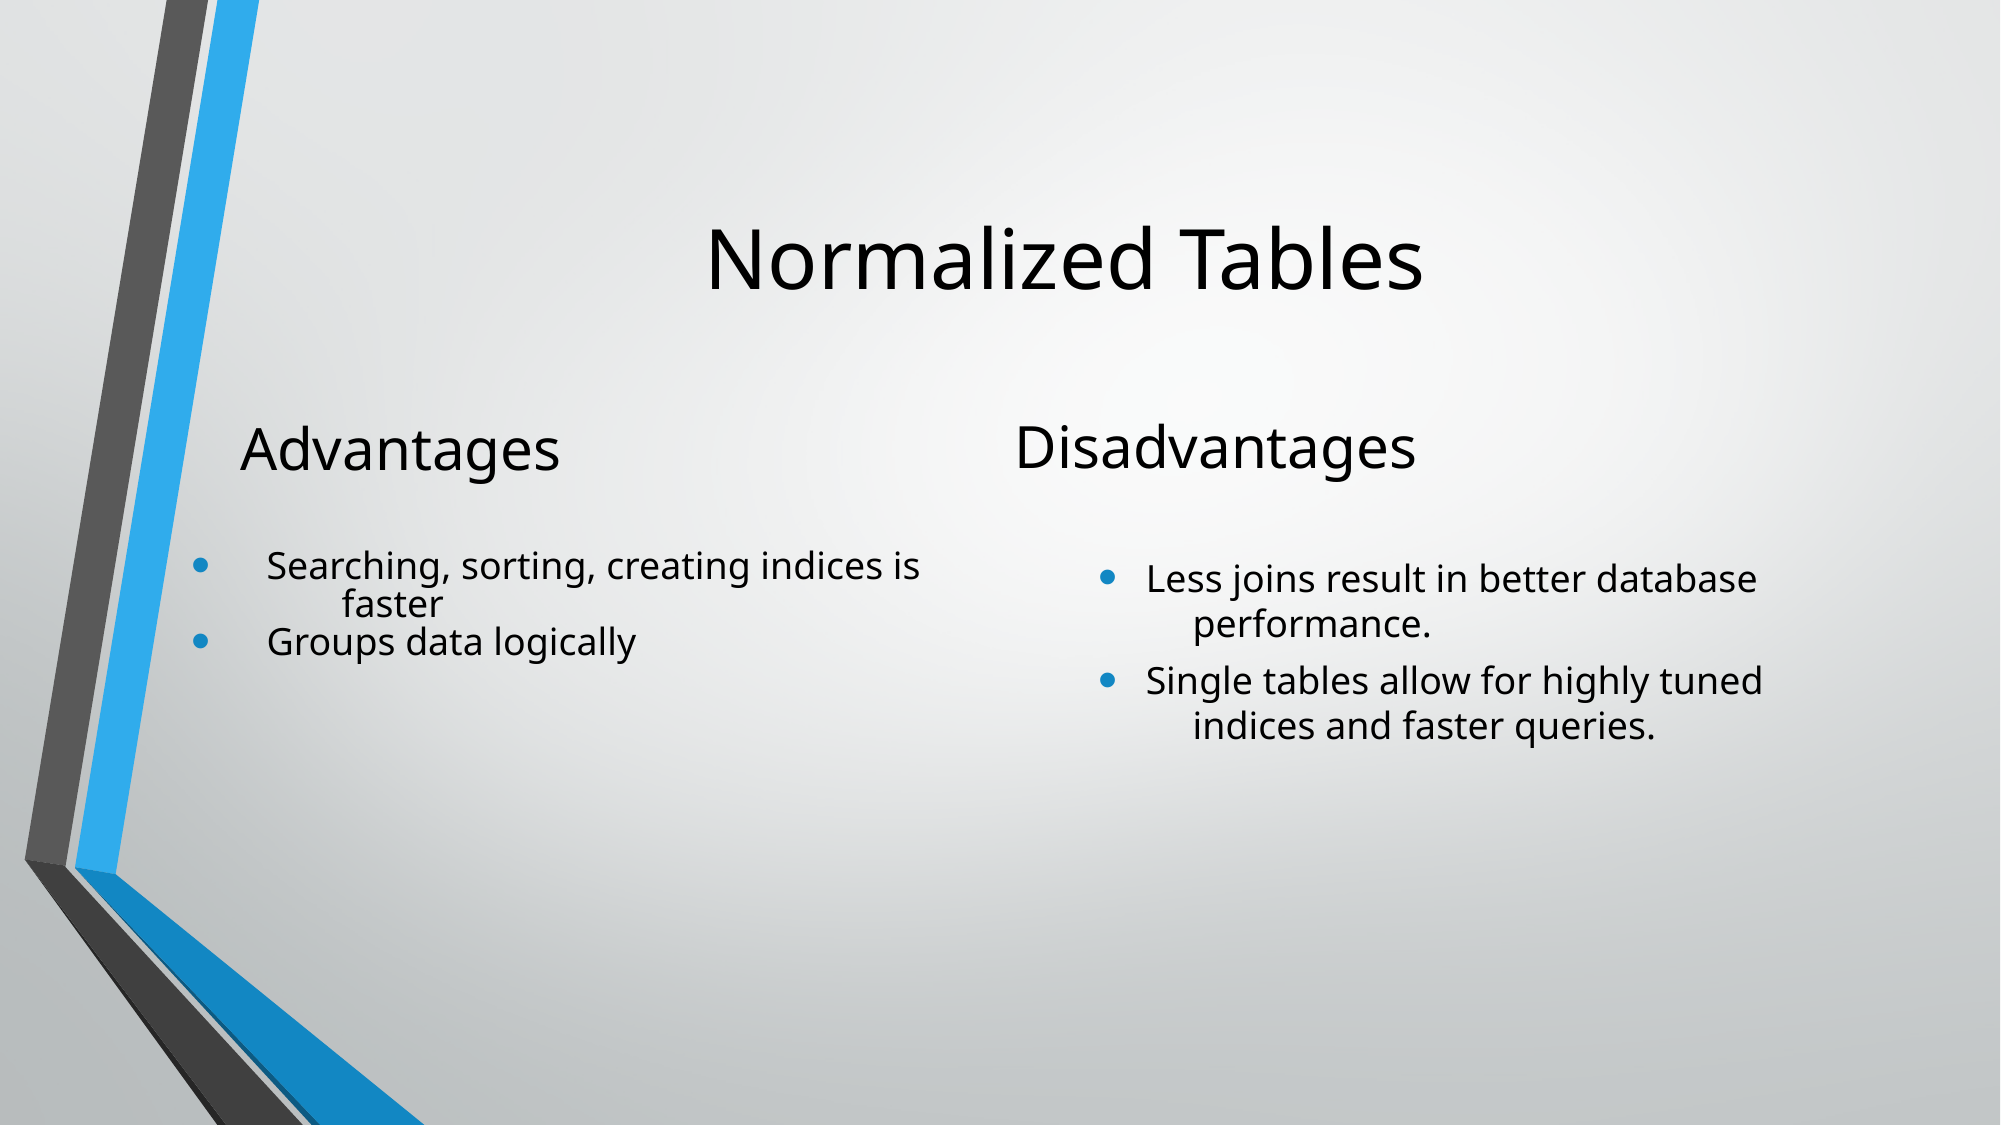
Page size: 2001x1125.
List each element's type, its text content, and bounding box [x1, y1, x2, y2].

list Advantages [225, 354, 954, 490]
title Normalized Tables [243, 112, 1887, 400]
list Searching, sorting, creating indices is faster Groups data logically [176, 542, 939, 952]
list Less joins result in better database performance. Single tables allow for highly tuned indices and faster queries. [1083, 547, 1887, 951]
list Disadvantages [999, 356, 1762, 489]
